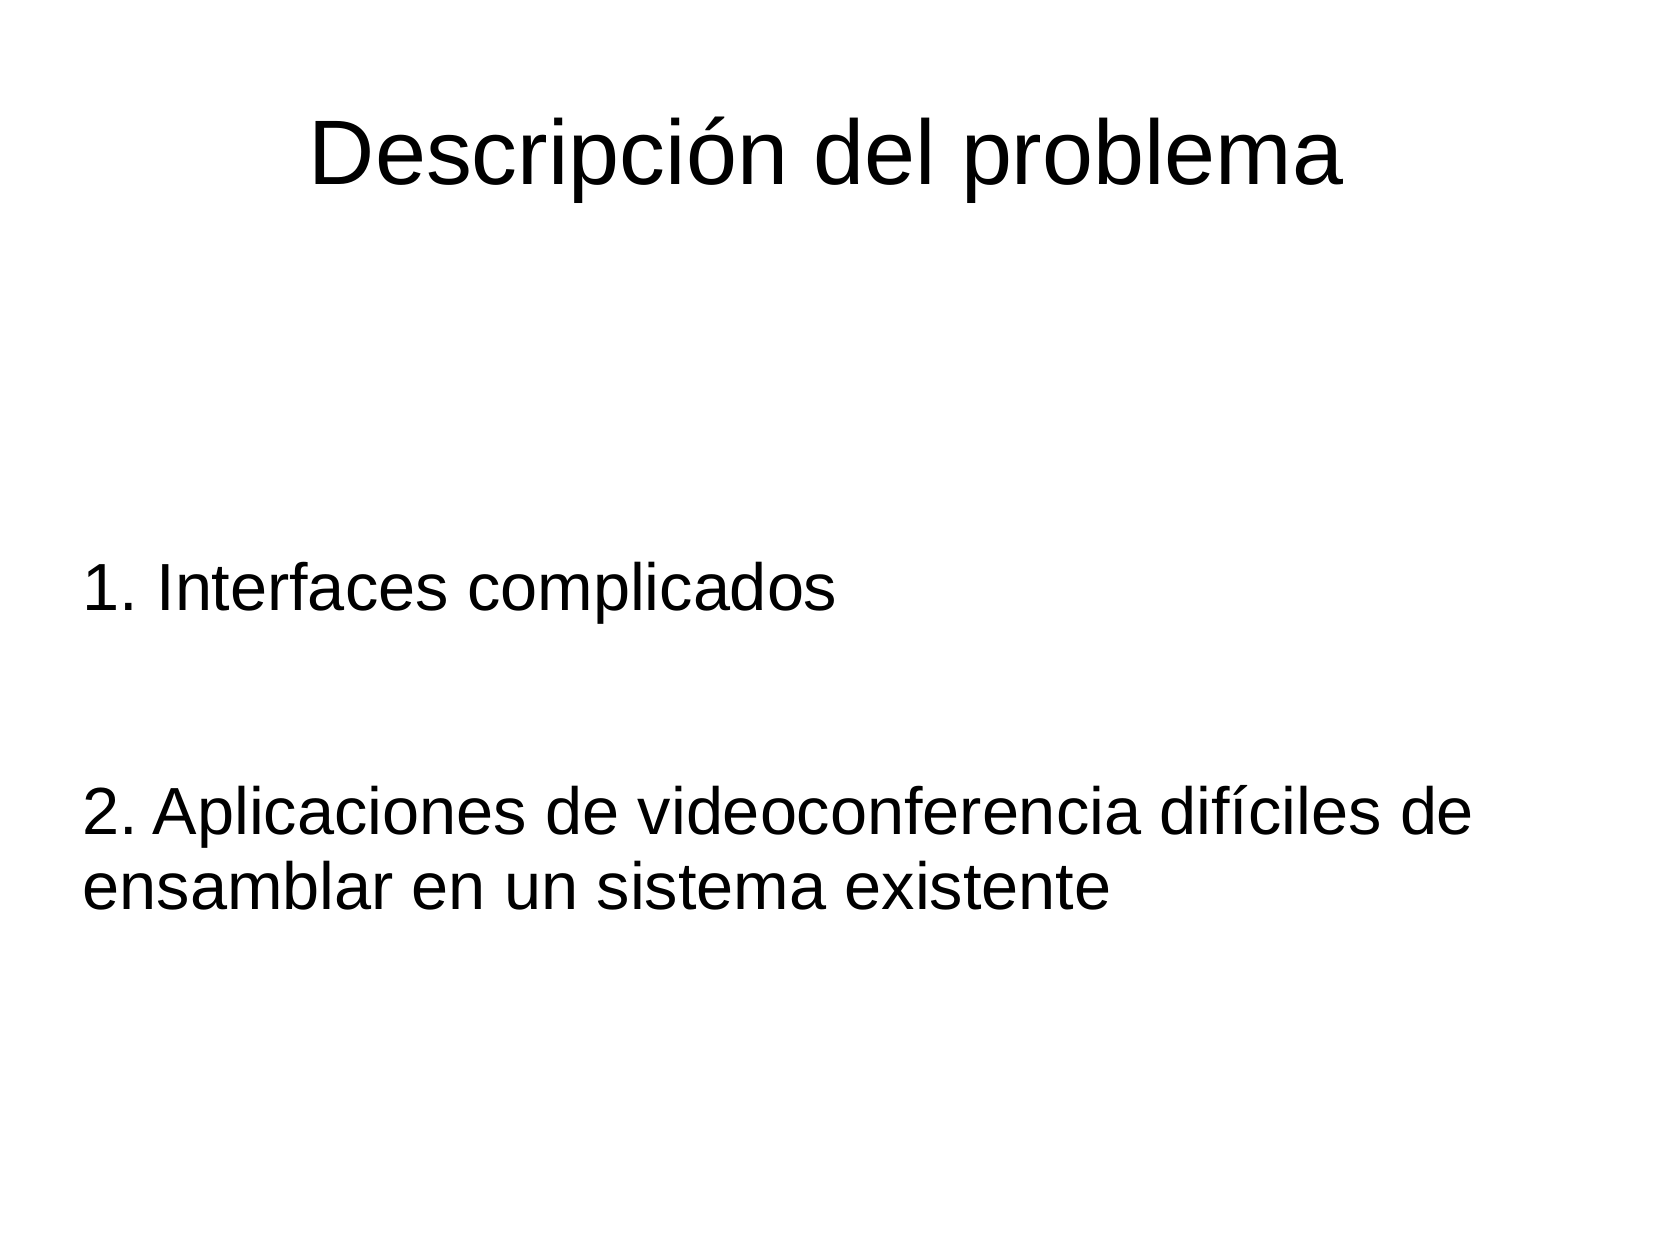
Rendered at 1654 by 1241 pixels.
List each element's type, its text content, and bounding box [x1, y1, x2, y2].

title Descripción del problema [82, 56, 1571, 250]
subtitle 1. Interfaces complicados 2. Aplicaciones de videoconferencia difíciles de ensamblar en un sistema existente [82, 297, 1571, 1102]
